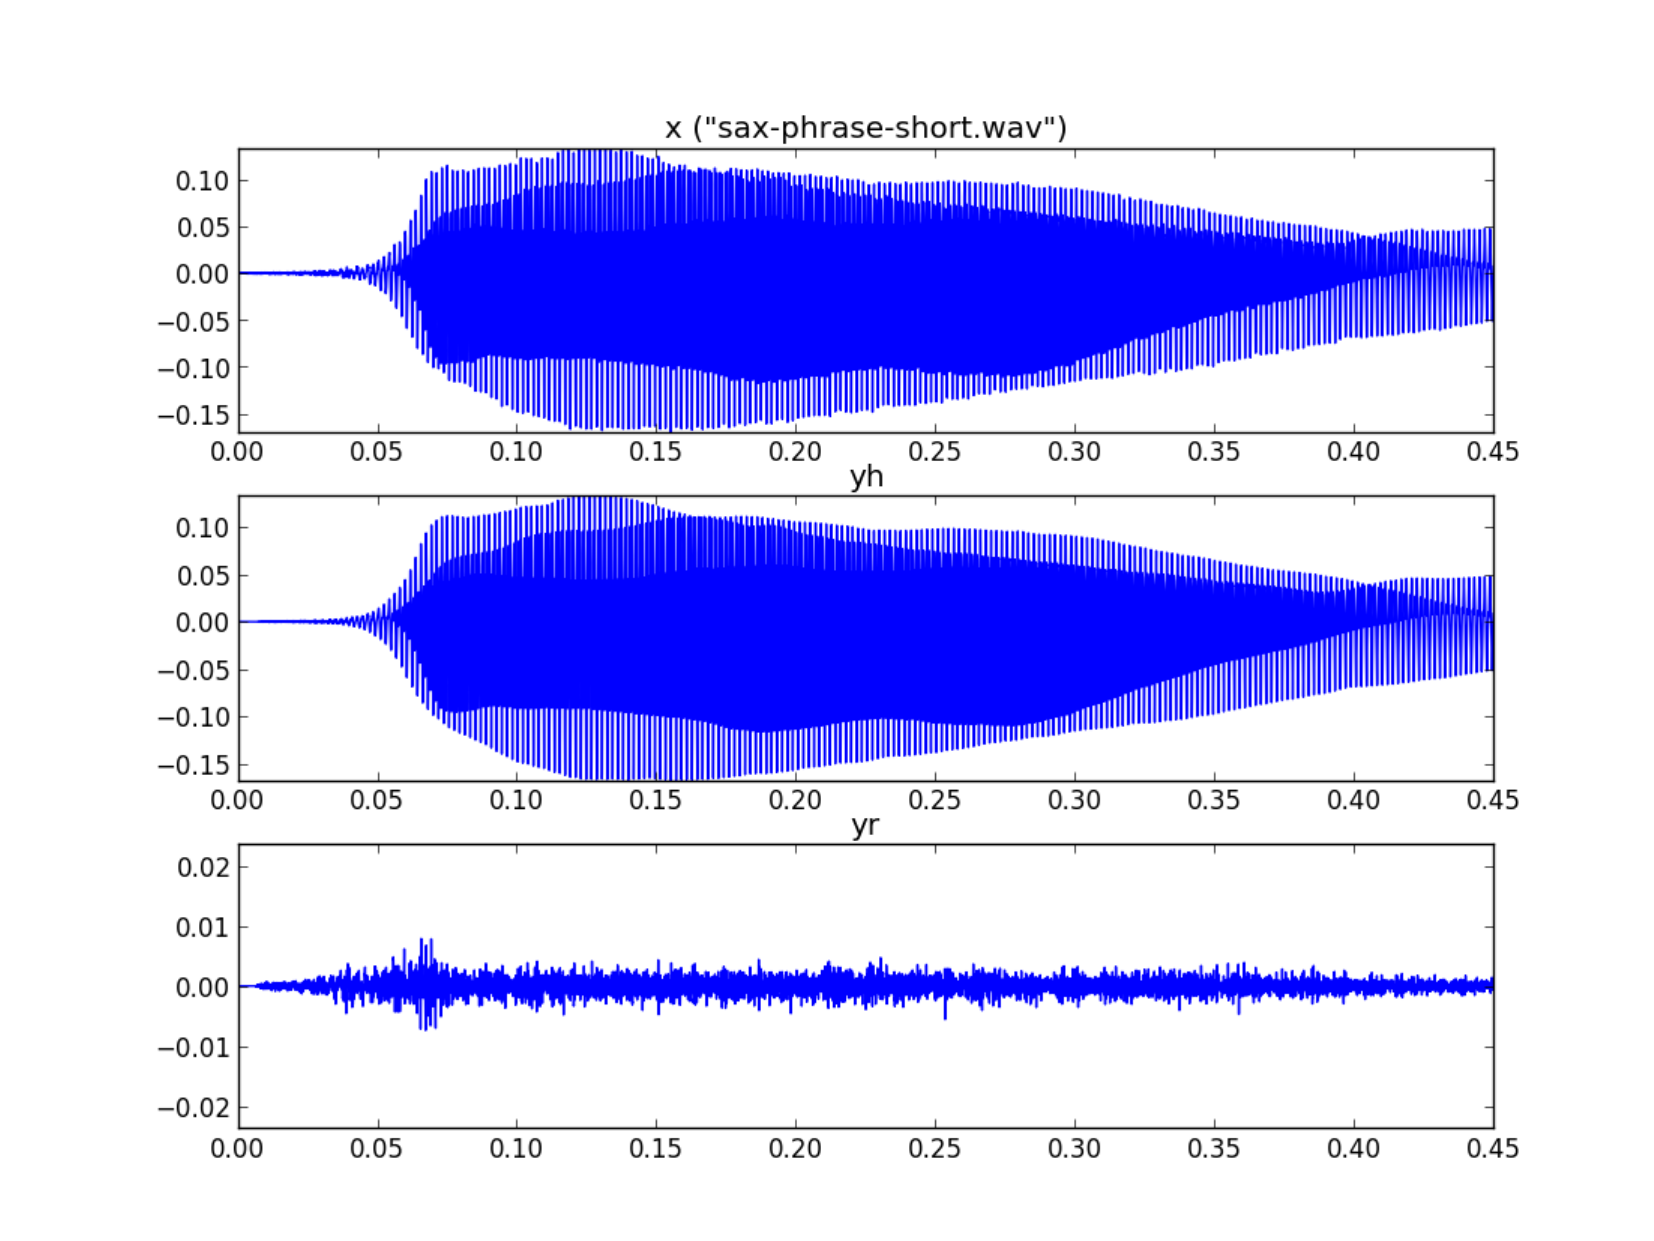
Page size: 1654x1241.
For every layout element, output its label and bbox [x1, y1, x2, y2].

picture [114, 75, 1549, 1206]
